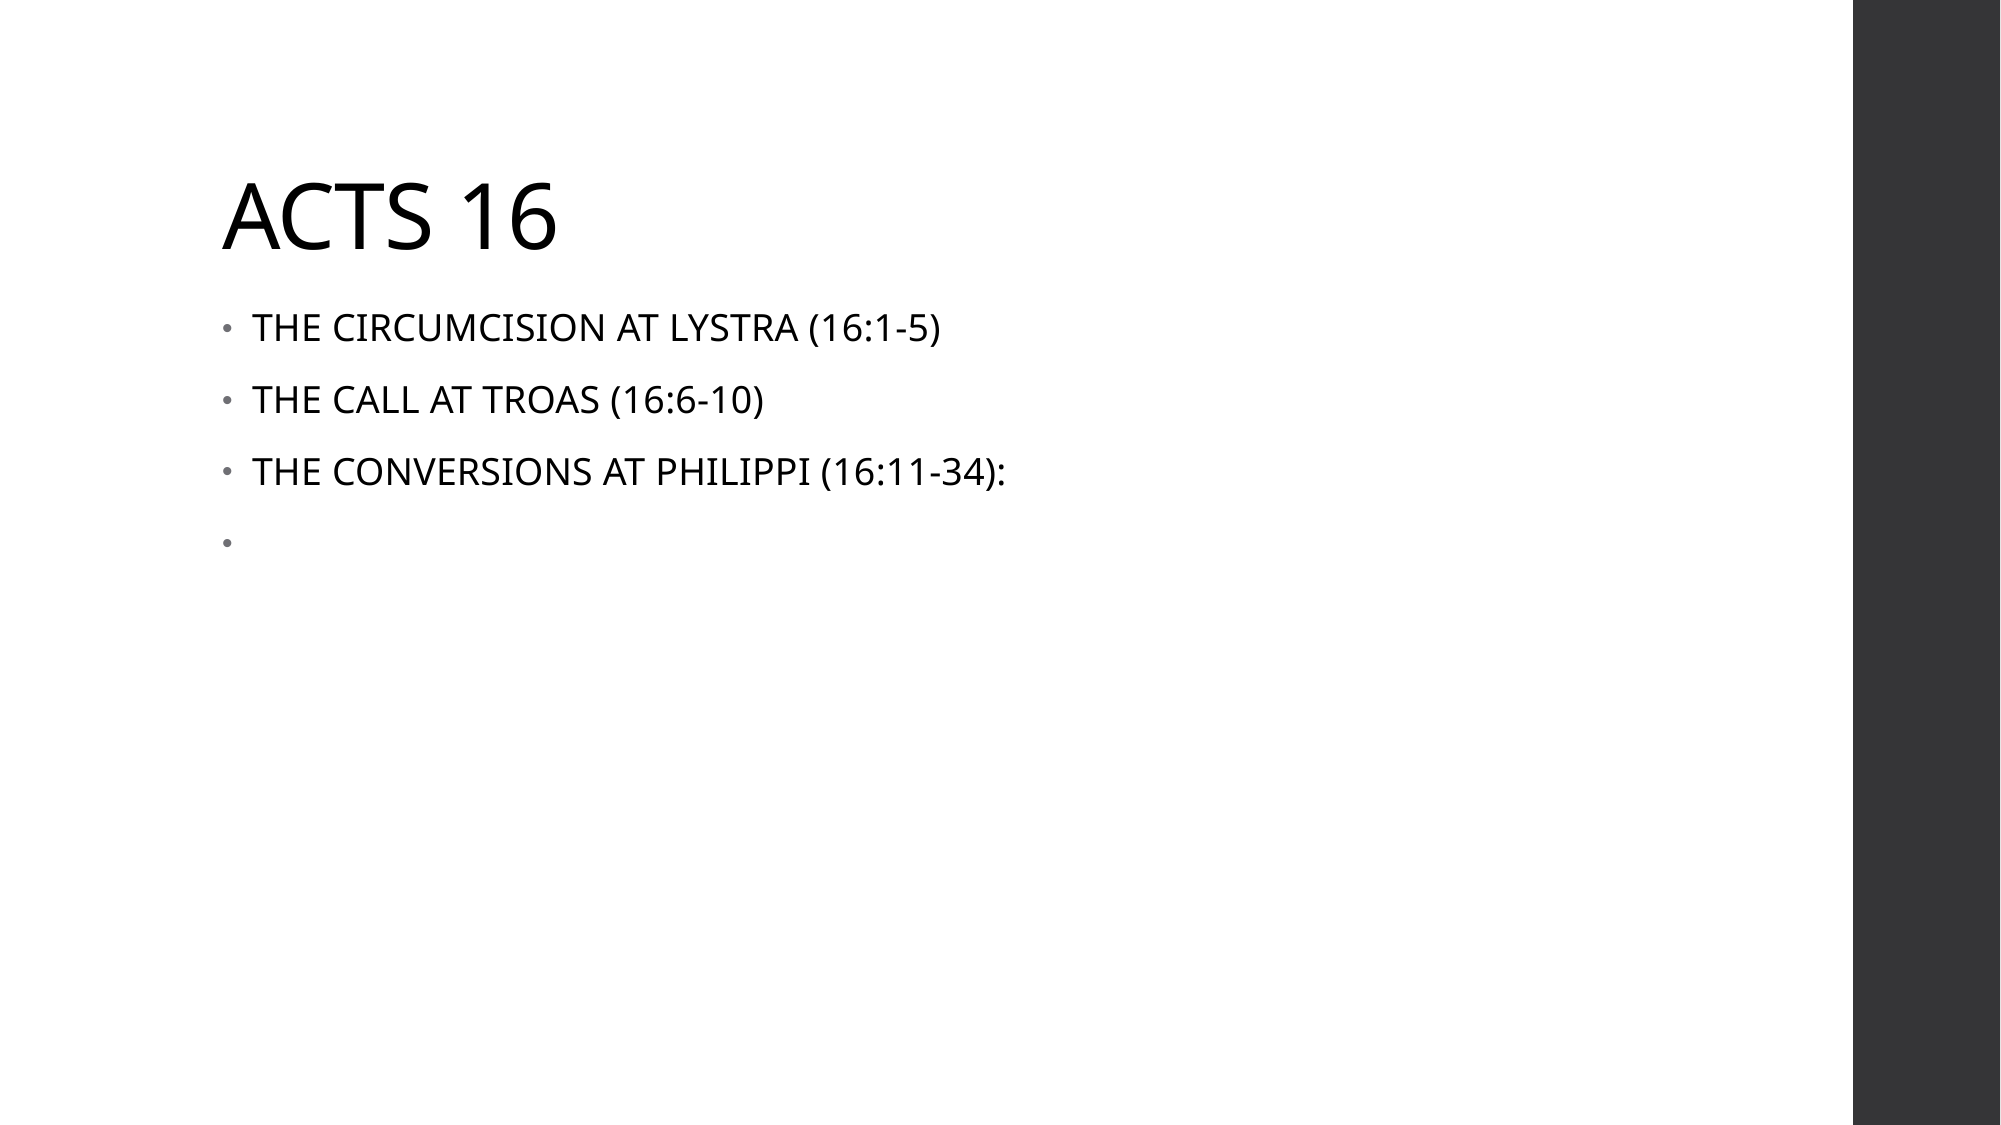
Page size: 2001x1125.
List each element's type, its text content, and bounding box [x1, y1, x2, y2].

title ACTS 16 [206, 60, 1797, 278]
list THE CIRCUMCISION AT LYSTRA (16:1-5) THE CALL AT TROAS (16:6-10) THE CONVERSIONS AT PHILIPPI (16:11-34): [206, 299, 1617, 1014]
